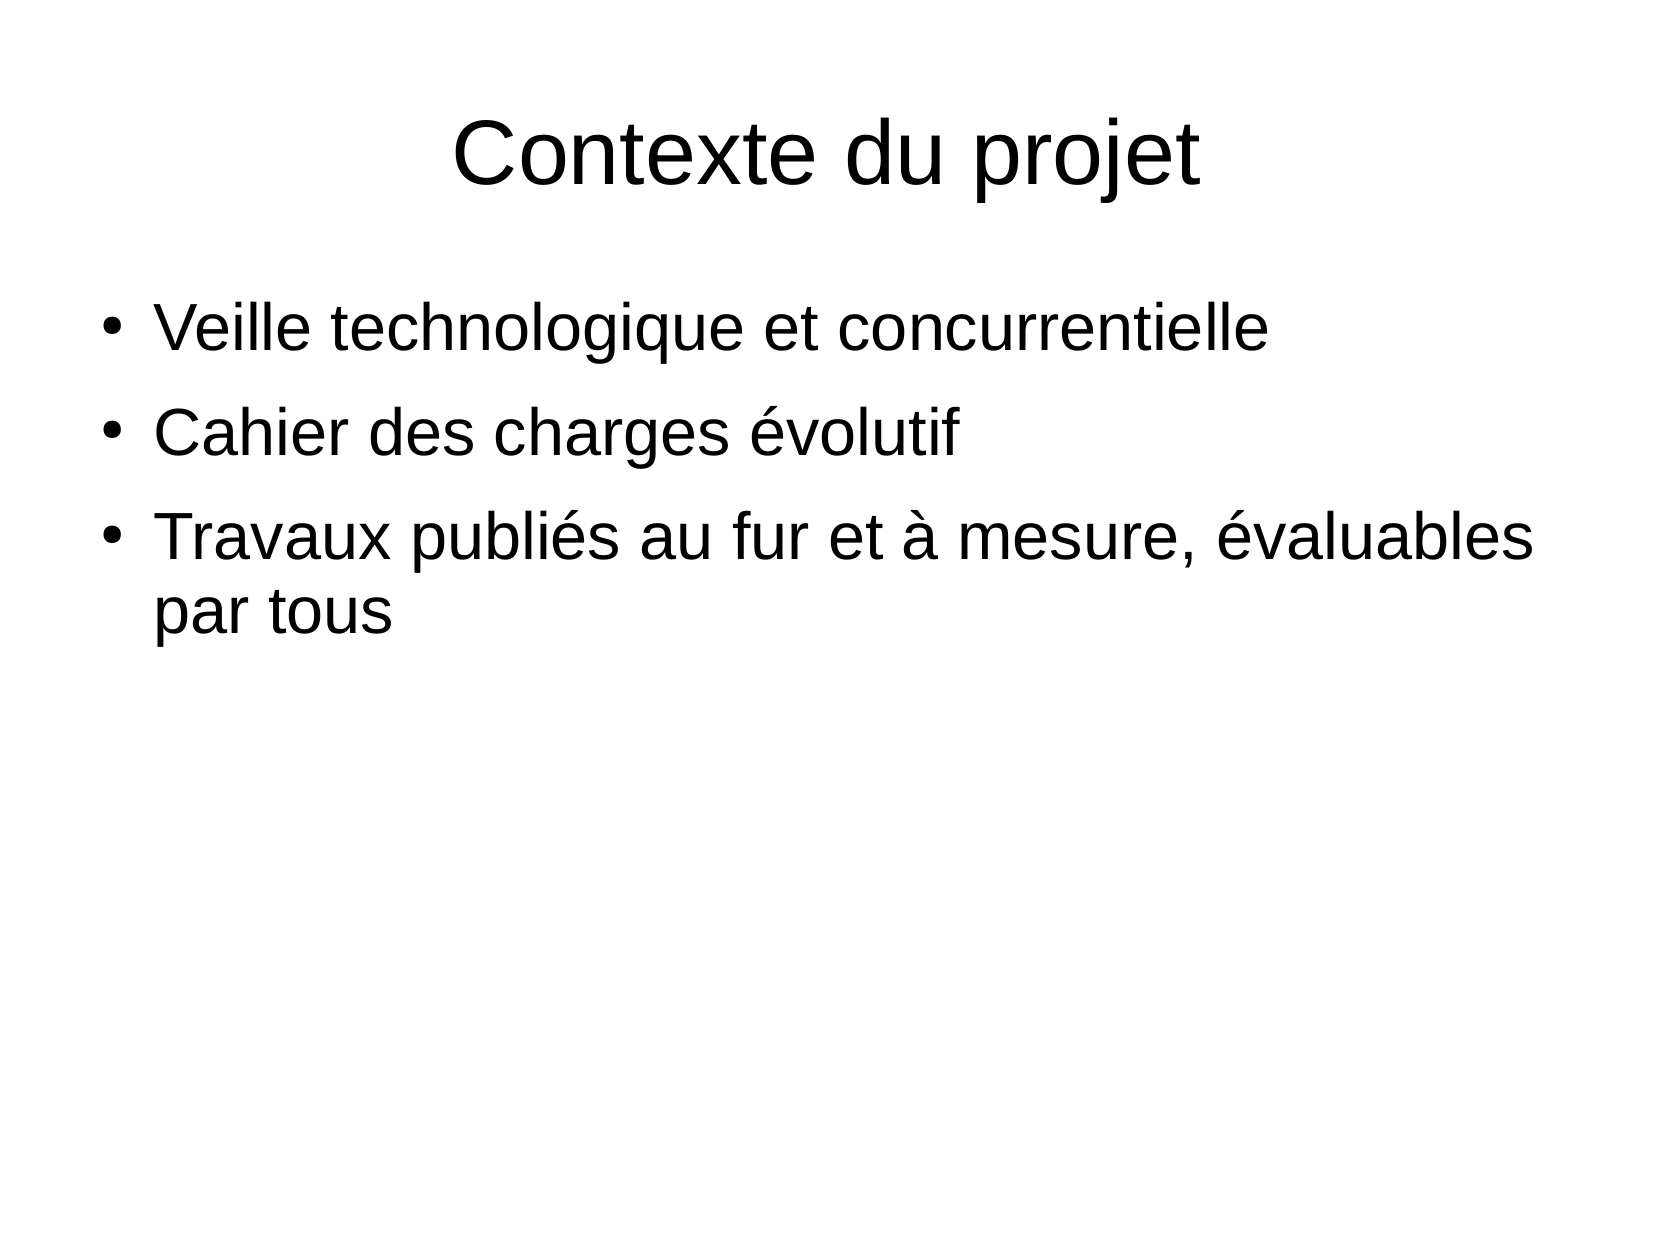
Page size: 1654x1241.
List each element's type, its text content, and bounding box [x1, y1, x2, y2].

title Contexte du projet [82, 49, 1571, 257]
list Veille technologique et concurrentielle Cahier des charges évolutif Travaux publiés au fur et à mesure, évaluables par tous [82, 290, 1571, 1010]
